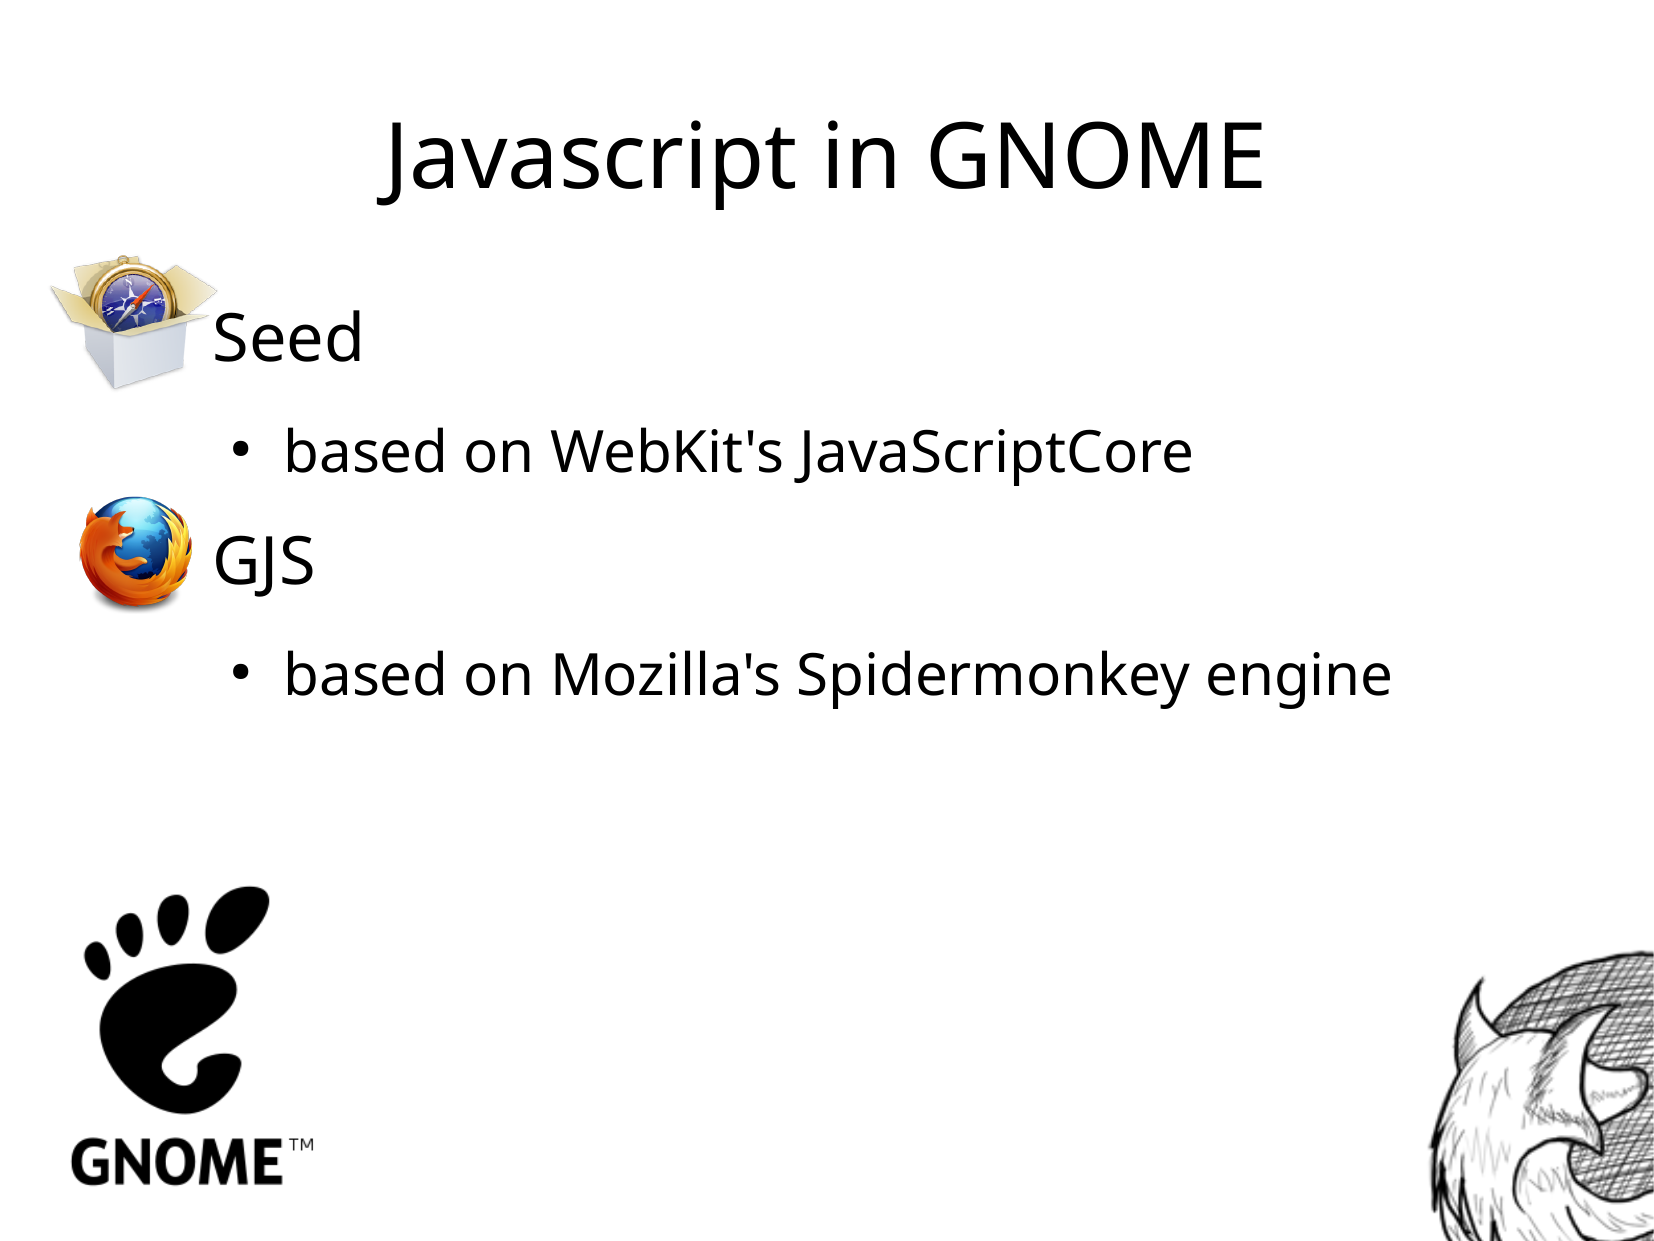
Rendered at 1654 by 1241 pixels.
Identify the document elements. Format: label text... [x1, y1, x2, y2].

picture [1386, 915, 1654, 1241]
picture [47, 253, 219, 393]
picture [76, 496, 195, 615]
list Seed based on WebKit's JavaScriptCore GJS based on Mozilla's Spidermonkey engine [141, 290, 1630, 1109]
title Javascript in GNOME [82, 49, 1571, 257]
picture [60, 875, 325, 1197]
